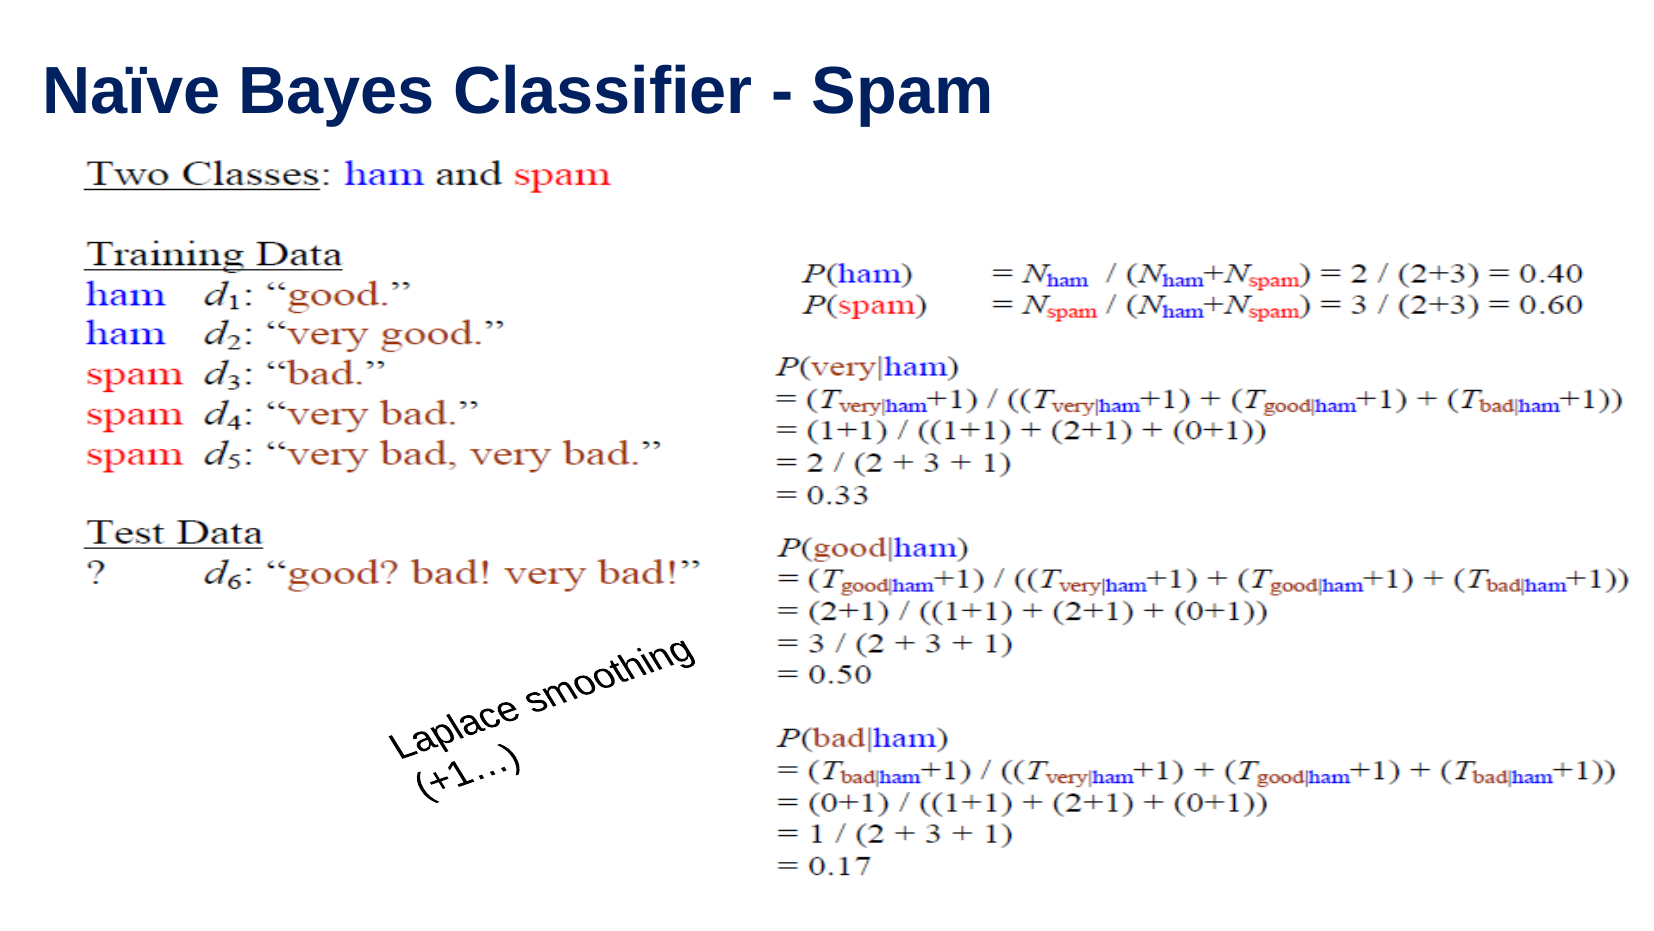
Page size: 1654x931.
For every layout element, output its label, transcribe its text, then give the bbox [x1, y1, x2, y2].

text_box Laplace smoothing (+1…) [361, 604, 769, 817]
picture [799, 258, 1599, 323]
picture [767, 351, 1631, 507]
picture [767, 527, 1651, 883]
picture [79, 154, 705, 593]
title Naïve Bayes Classifier - Spam [27, 20, 1208, 135]
